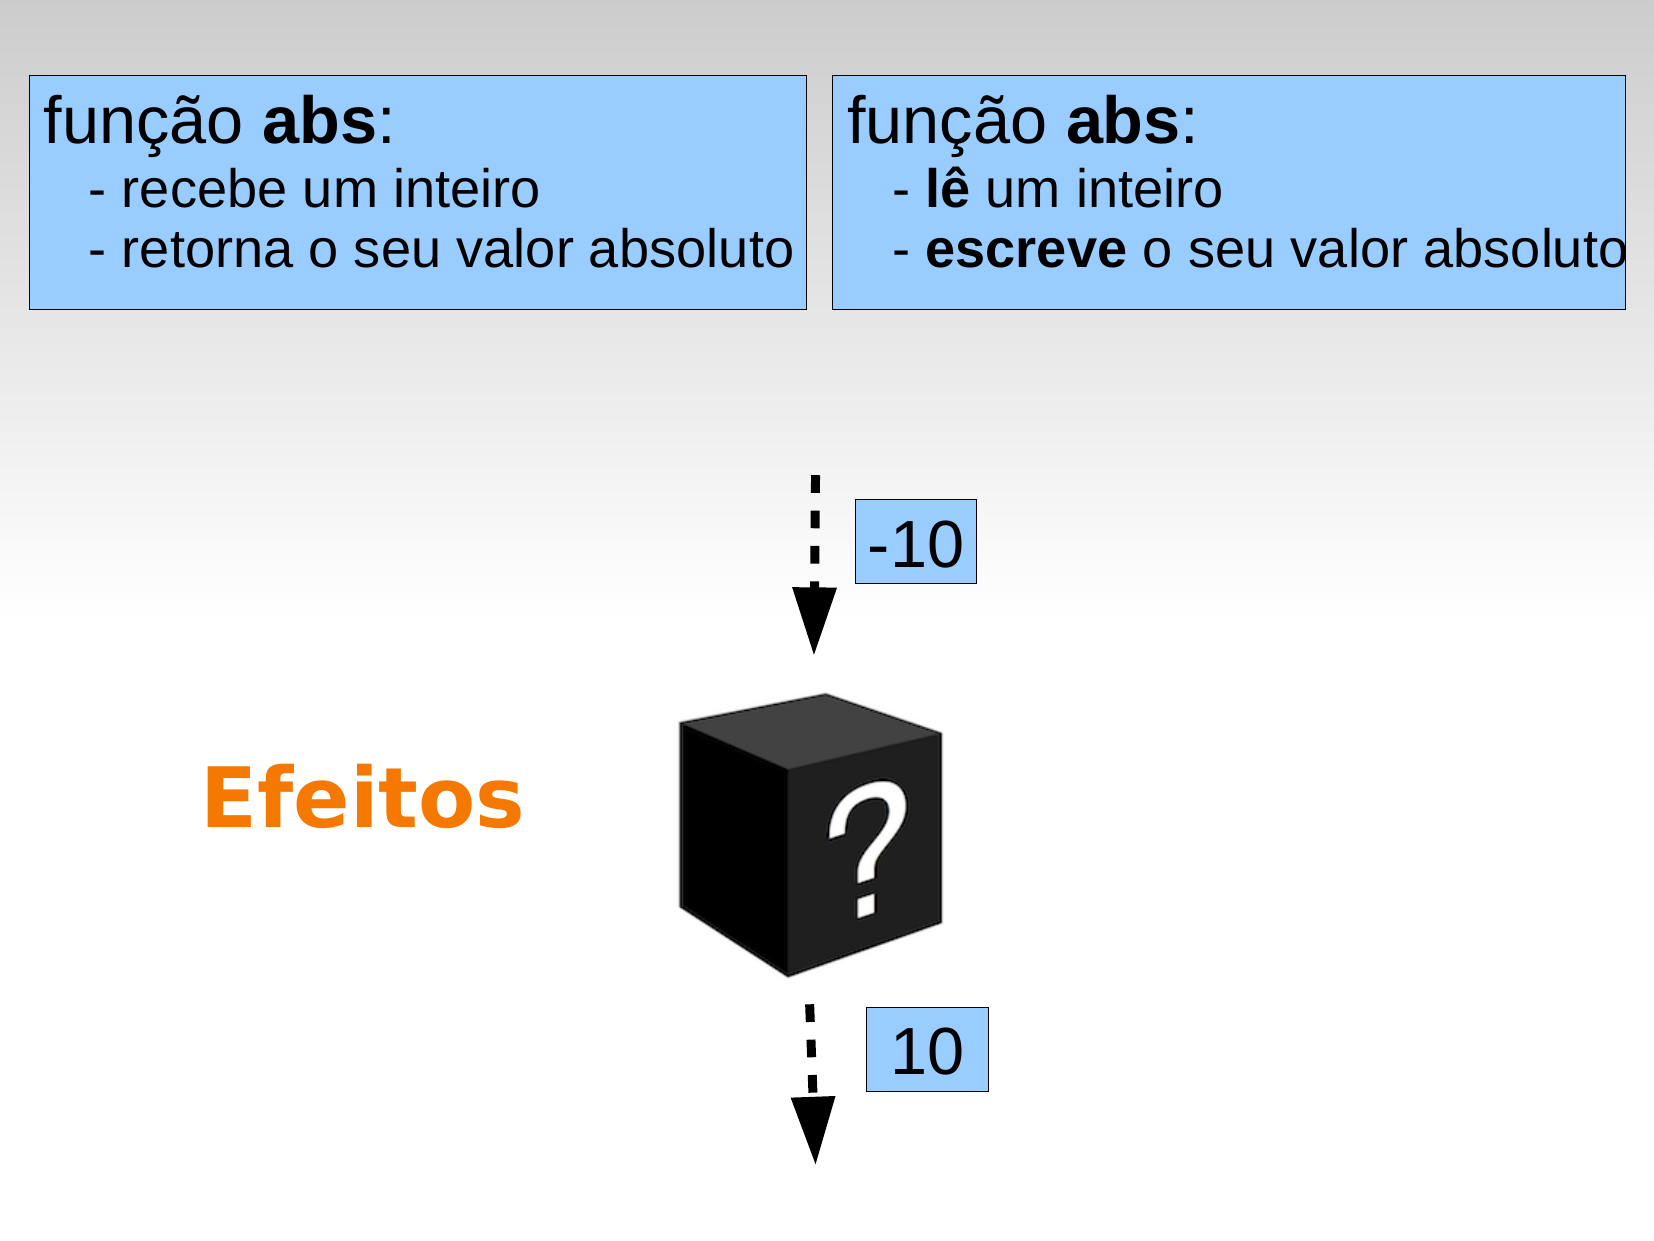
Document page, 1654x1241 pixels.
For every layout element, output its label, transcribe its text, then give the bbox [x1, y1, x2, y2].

picture [663, 688, 955, 980]
text_box 10 [866, 1007, 989, 1092]
text_box -10 [855, 499, 977, 584]
text_box função abs: - lê um inteiro - escreve o seu valor absoluto [832, 75, 1626, 310]
text_box função abs: - recebe um inteiro - retorna o seu valor absoluto [29, 75, 807, 310]
title Efeitos [115, 695, 611, 903]
